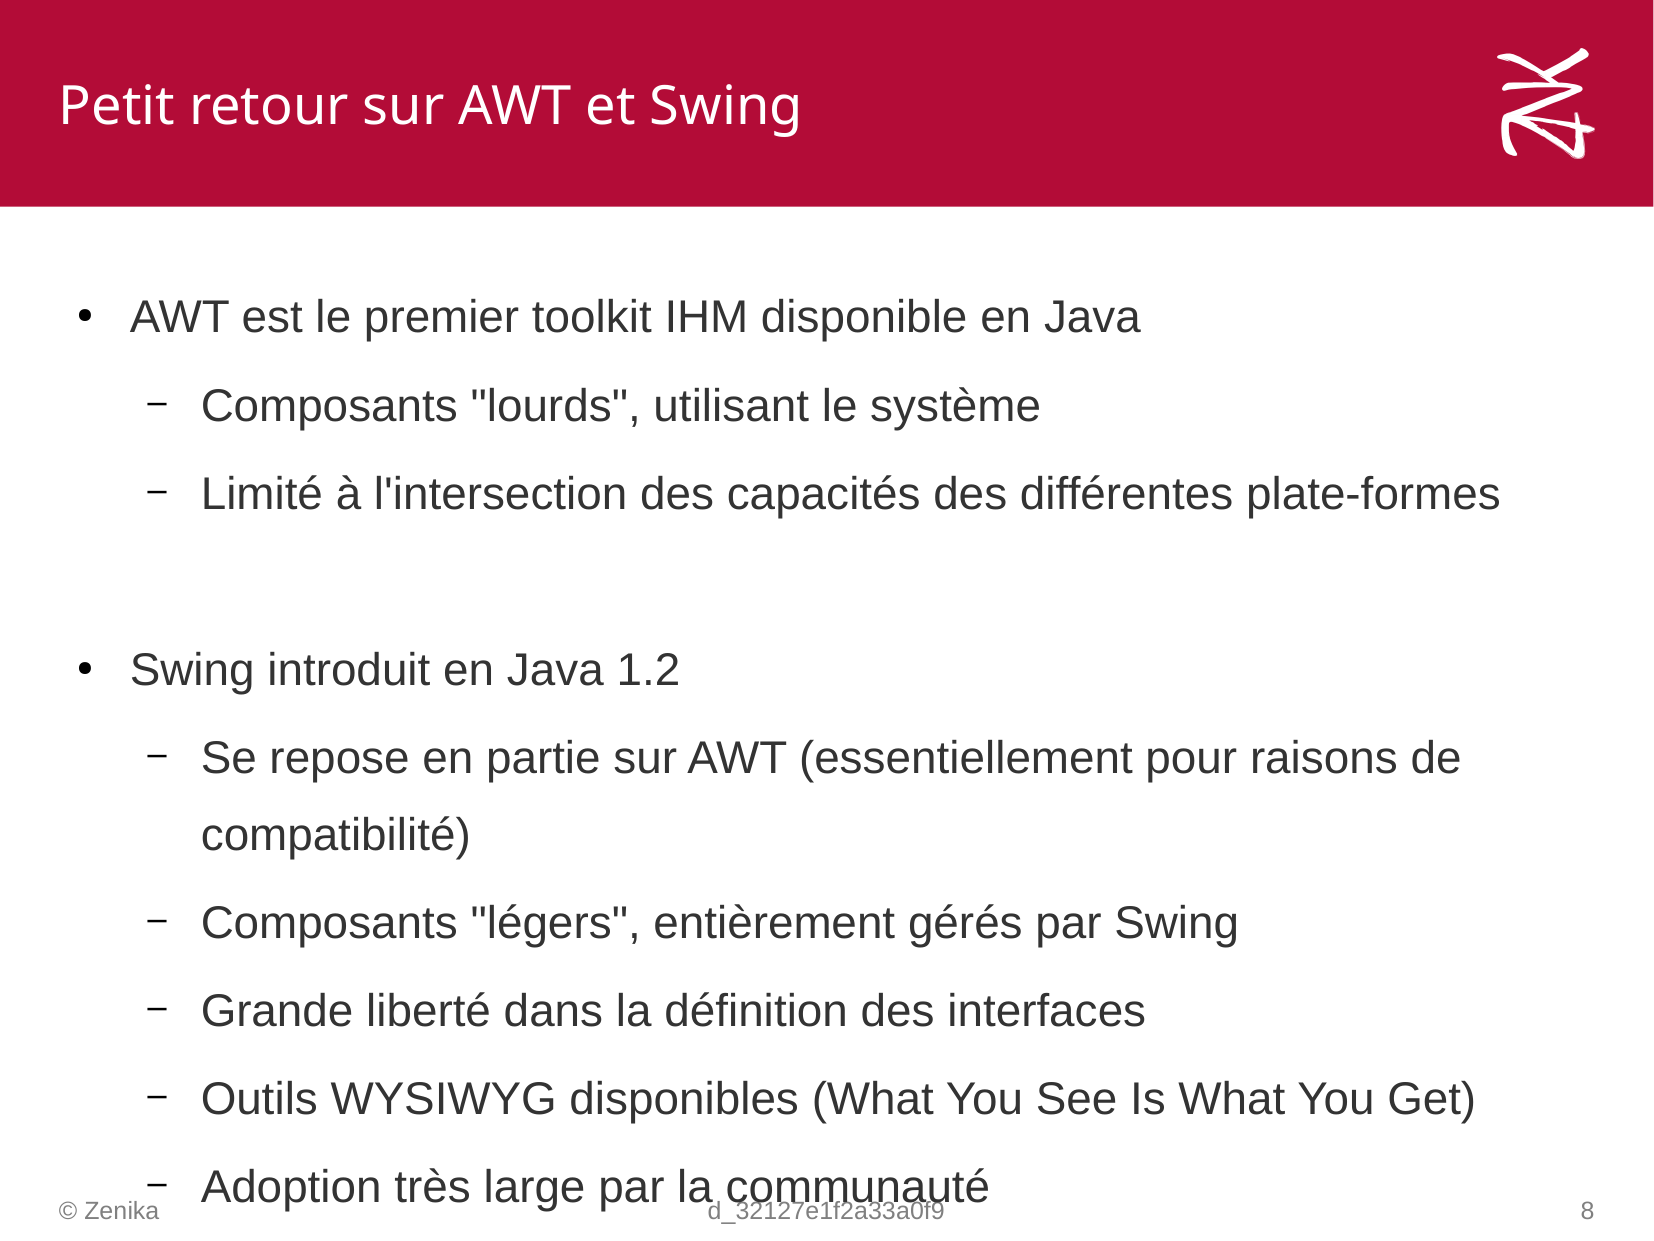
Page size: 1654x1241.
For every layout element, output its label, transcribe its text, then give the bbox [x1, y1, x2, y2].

list AWT est le premier toolkit IHM disponible en Java Composants "lourds", utilisant le système Limité à l'intersection des capacités des différentes plate-formes Swing introduit en Java 1.2 Se repose en partie sur AWT (essentiellement pour raisons de compatibilité) Composants "légers", entièrement gérés par Swing Grande liberté dans la définition des interfaces Outils WYSIWYG disponibles (What You See Is What You Get) Adoption très large par la communauté [59, 265, 1595, 1182]
title Petit retour sur AWT et Swing [59, 29, 1595, 178]
